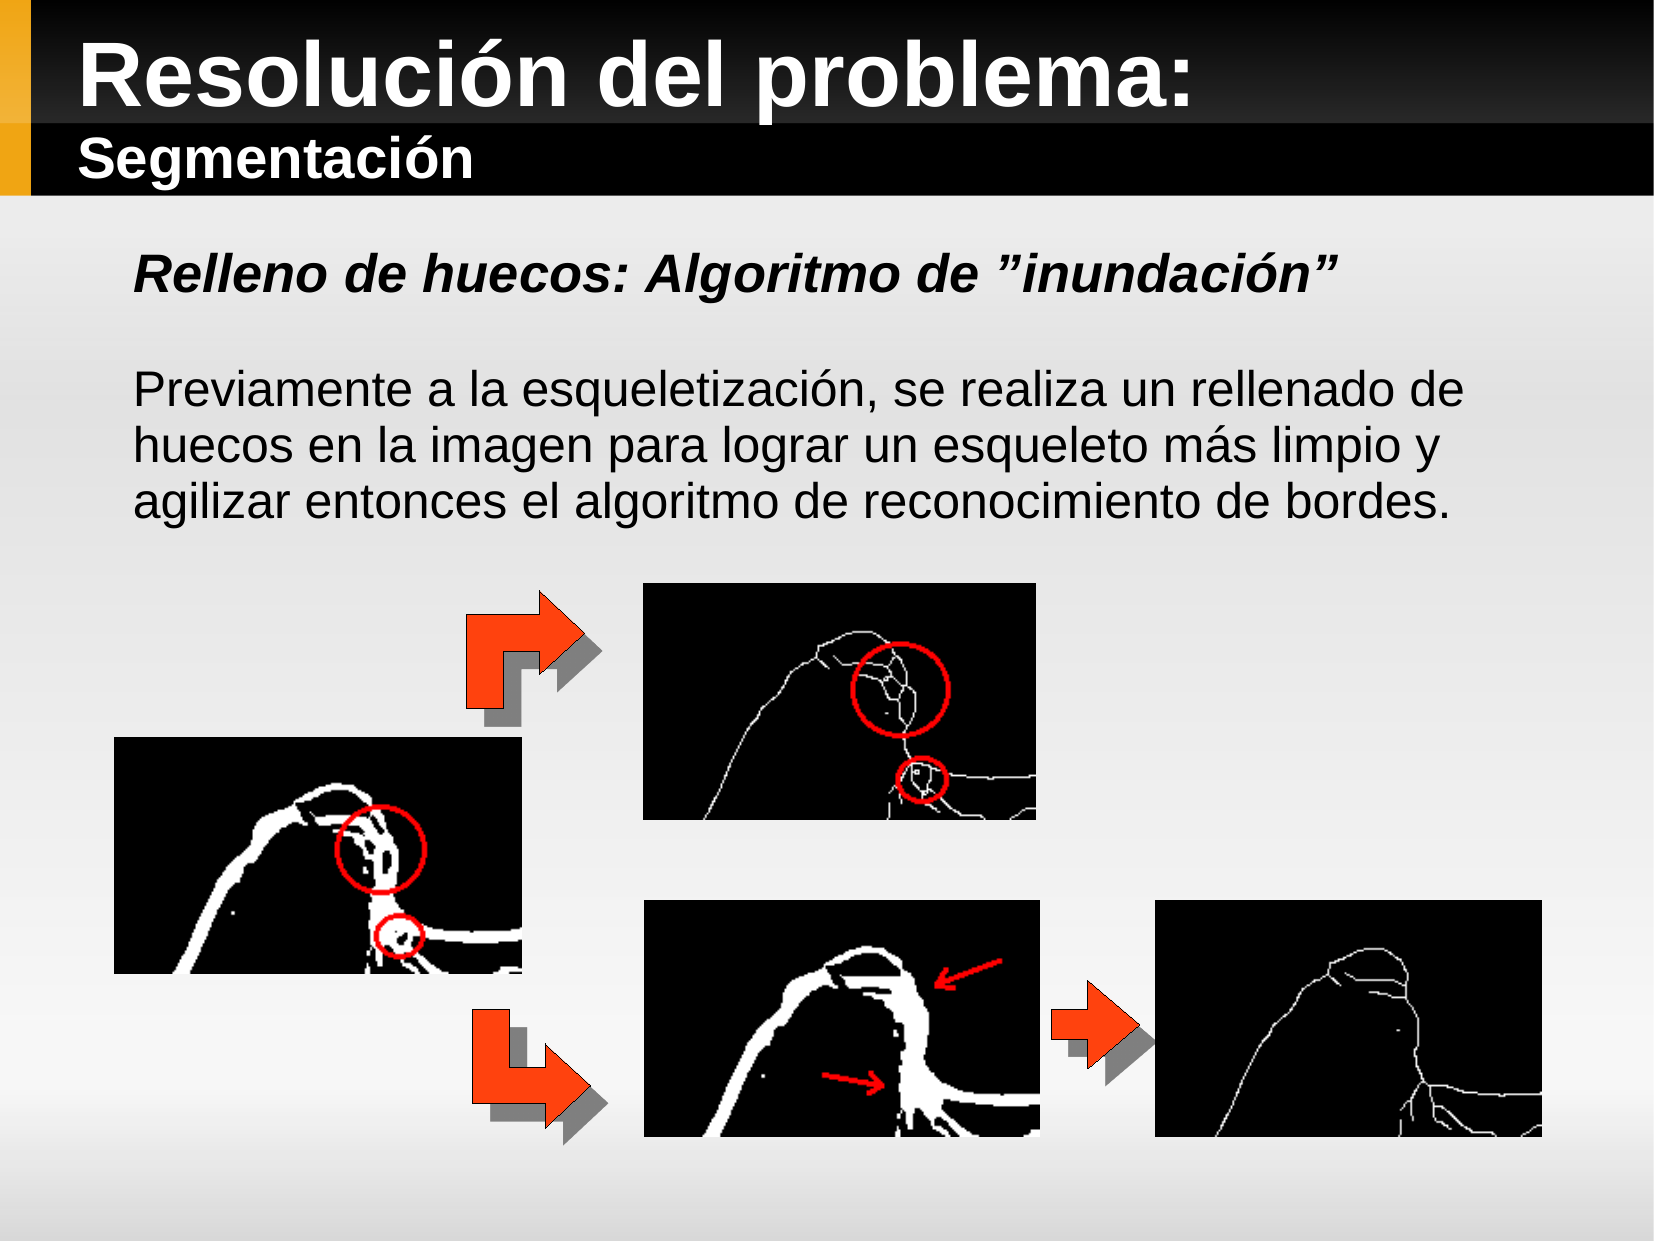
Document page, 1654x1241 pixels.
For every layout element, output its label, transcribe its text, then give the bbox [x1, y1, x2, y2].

text_box [472, 1009, 591, 1129]
text_box [1051, 980, 1140, 1069]
title Resolución del problema: Segmentación [77, 7, 1566, 207]
picture [0, 0, 1654, 1241]
text_box Previamente a la esqueletización, se realiza un rellenado de huecos en la imagen para lograr un esqueleto más limpio y agilizar entonces el algoritmo de reconocimiento de bordes. [118, 354, 1565, 537]
text_box Relleno de huecos: Algoritmo de ”inundación” [118, 236, 1477, 312]
text_box [466, 590, 585, 709]
